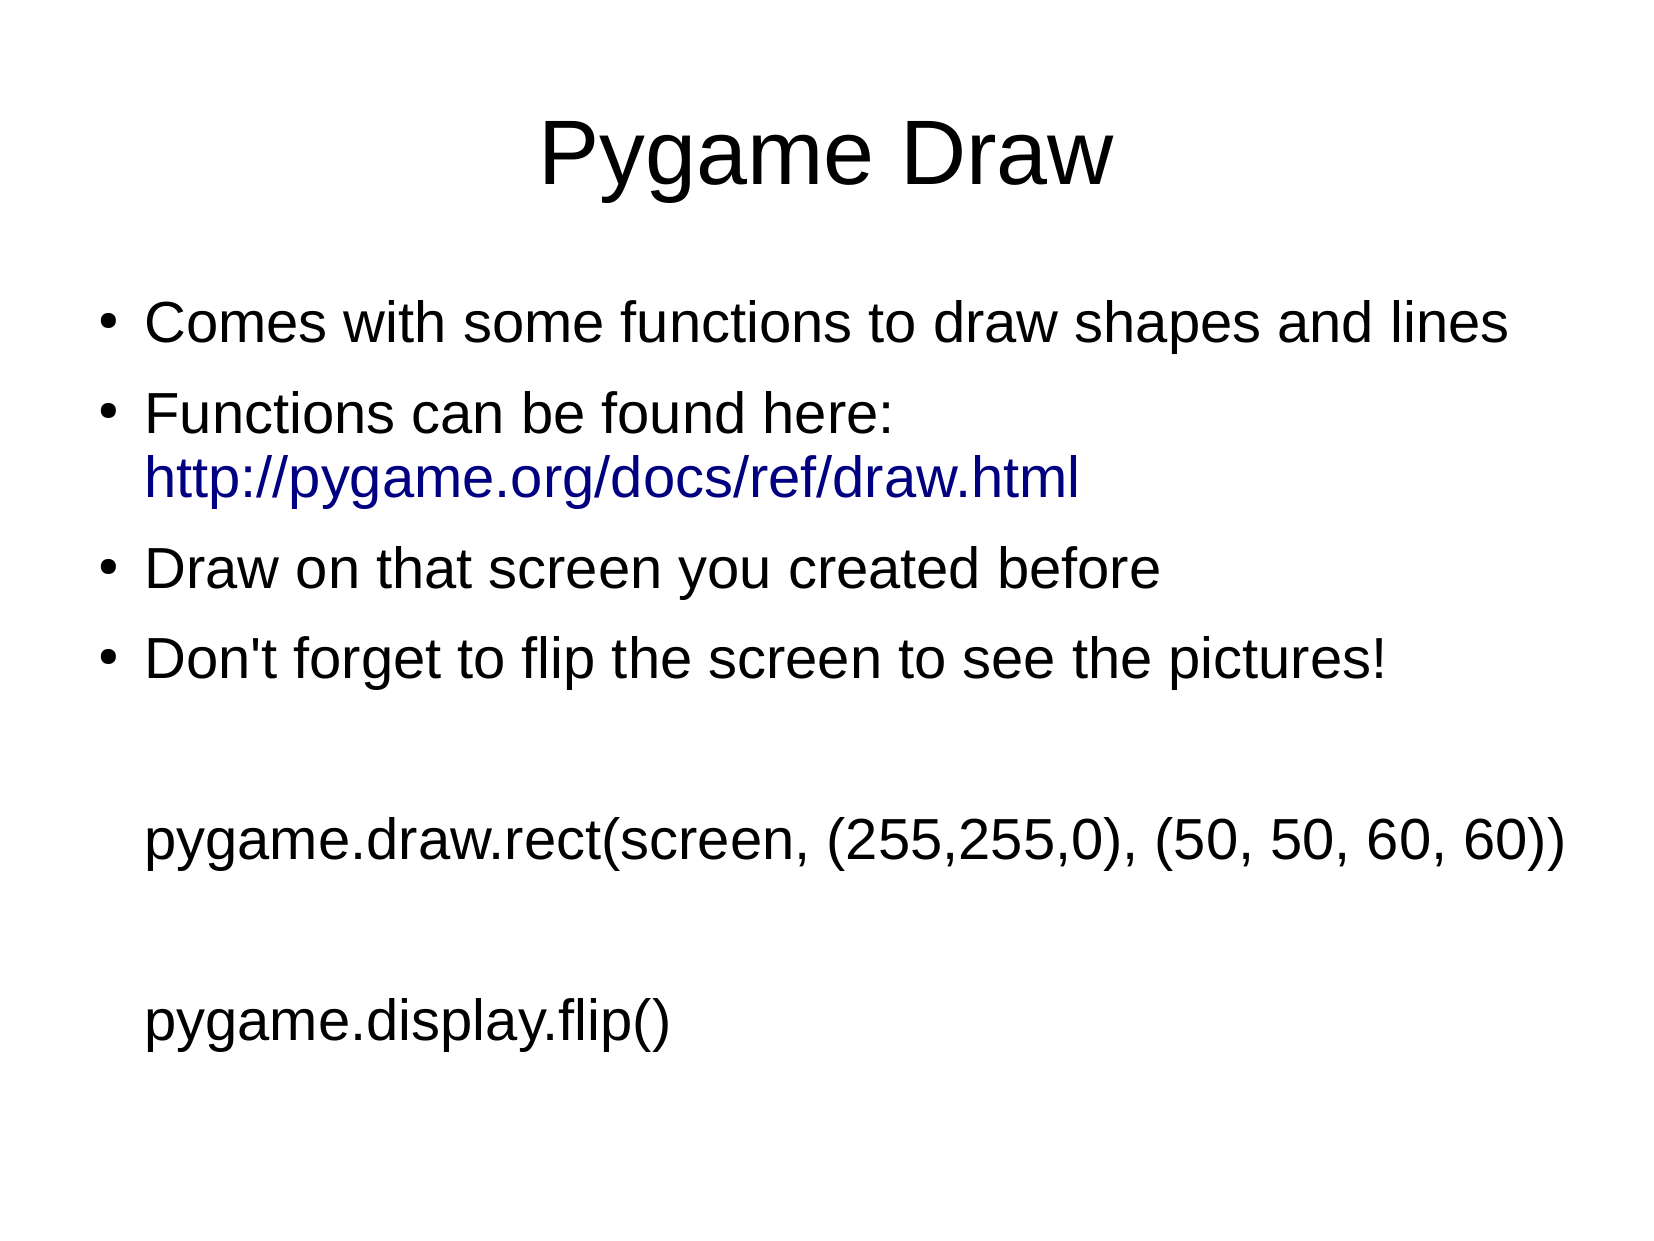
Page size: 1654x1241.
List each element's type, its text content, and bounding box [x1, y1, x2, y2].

list Comes with some functions to draw shapes and lines Functions can be found here: http://pygame.org/docs/ref/draw.html Draw on that screen you created before Don't forget to flip the screen to see the pictures! pygame.draw.rect(screen, (255,255,0), (50, 50, 60, 60)) pygame.display.flip() [82, 290, 1571, 1109]
title Pygame Draw [82, 49, 1571, 257]
